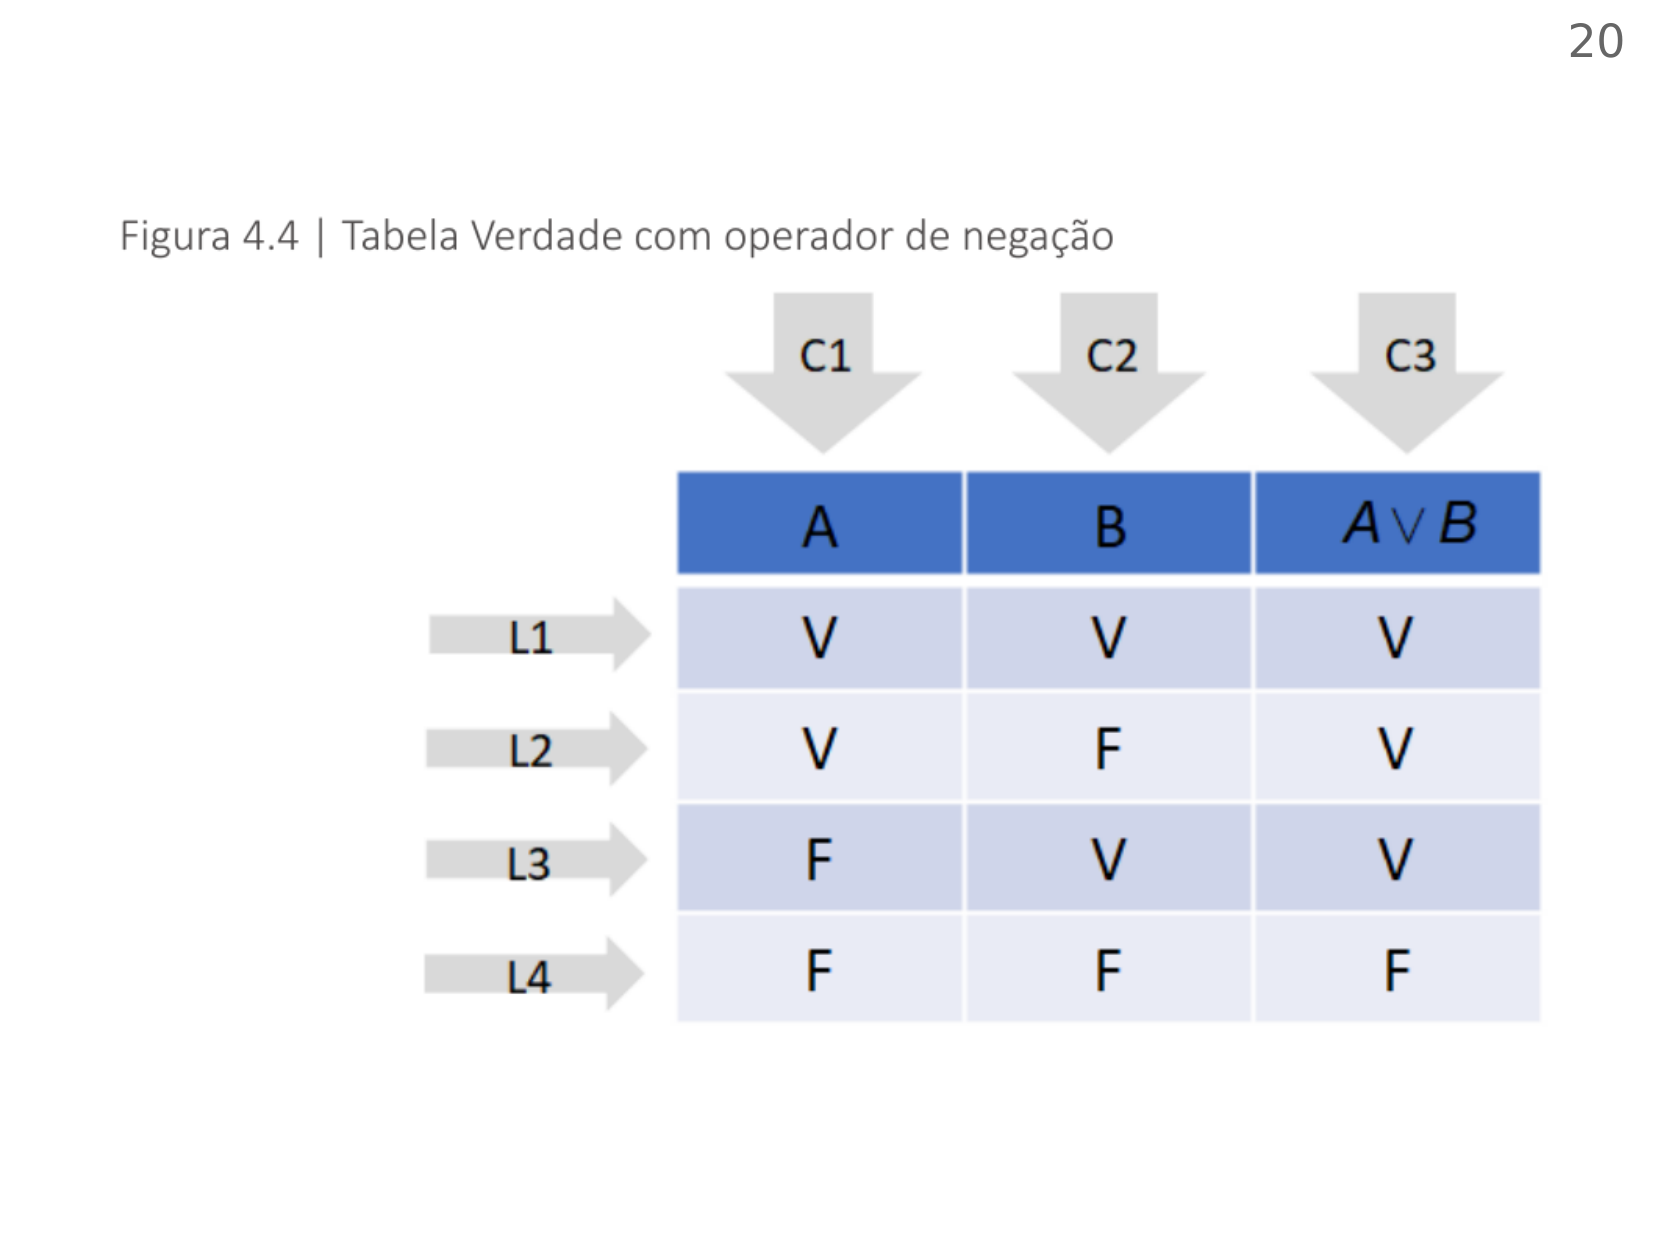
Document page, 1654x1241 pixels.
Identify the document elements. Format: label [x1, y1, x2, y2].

picture [116, 214, 1549, 1030]
